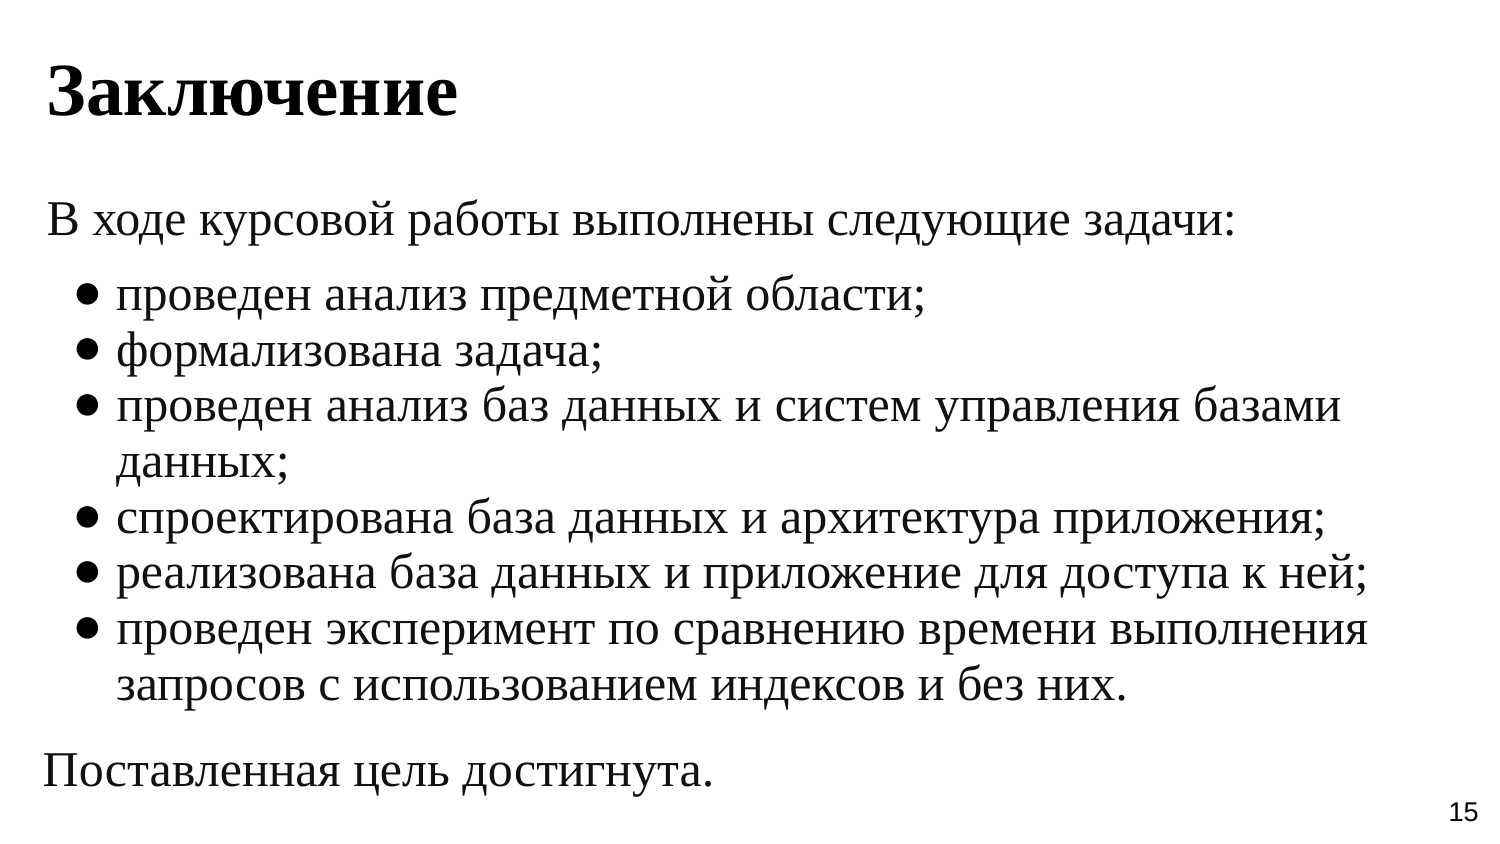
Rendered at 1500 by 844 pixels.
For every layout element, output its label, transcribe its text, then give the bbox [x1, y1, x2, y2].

text_box Поставленная цель достигнута. [29, 732, 1338, 798]
slide_number <number> [1403, 778, 1494, 844]
text_box Заключение [33, 36, 705, 134]
text_box проведен анализ предметной области; формализована задача; проведен анализ баз данных и систем управления базами данных; спроектирована база данных и архитектура приложения; реализована база данных и приложение для доступа к ней; проведен эксперимент по сравнению времени выполнения запросов с использованием индексов и без них. [58, 256, 1447, 665]
text_box В ходе курсовой работы выполнены следующие задачи: [33, 181, 1342, 256]
